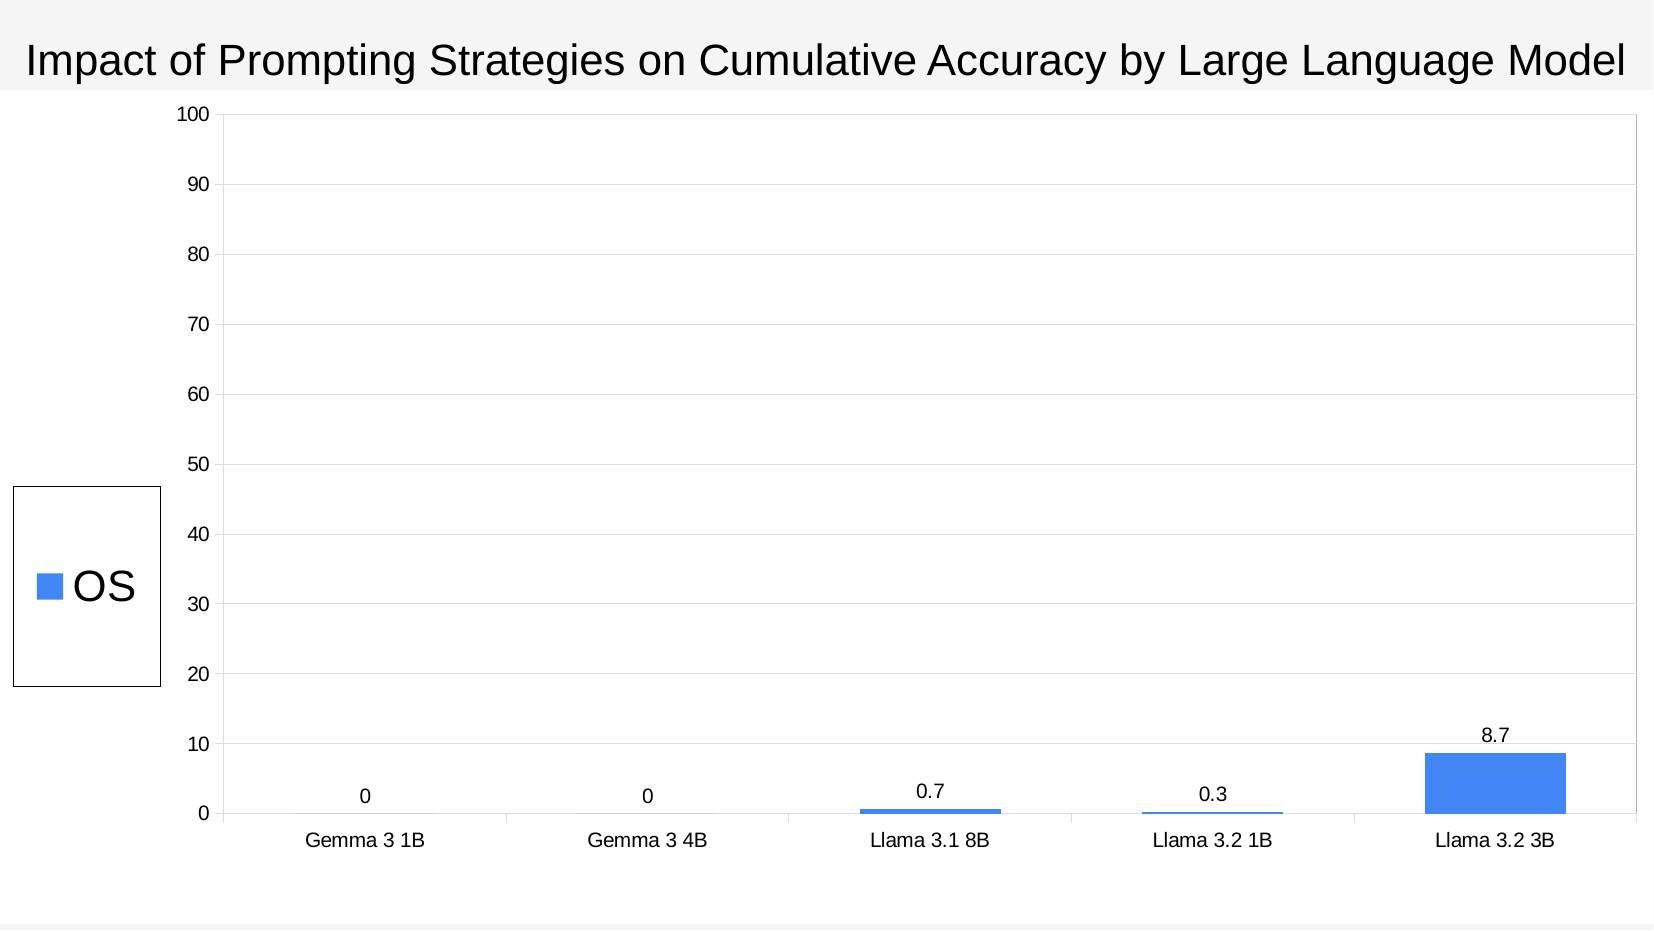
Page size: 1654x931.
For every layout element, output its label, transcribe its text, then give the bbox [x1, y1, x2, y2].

title Impact of Prompting Strategies on Cumulative Accuracy by Large Language Model [0, 29, 1654, 92]
chart [0, 92, 1653, 925]
